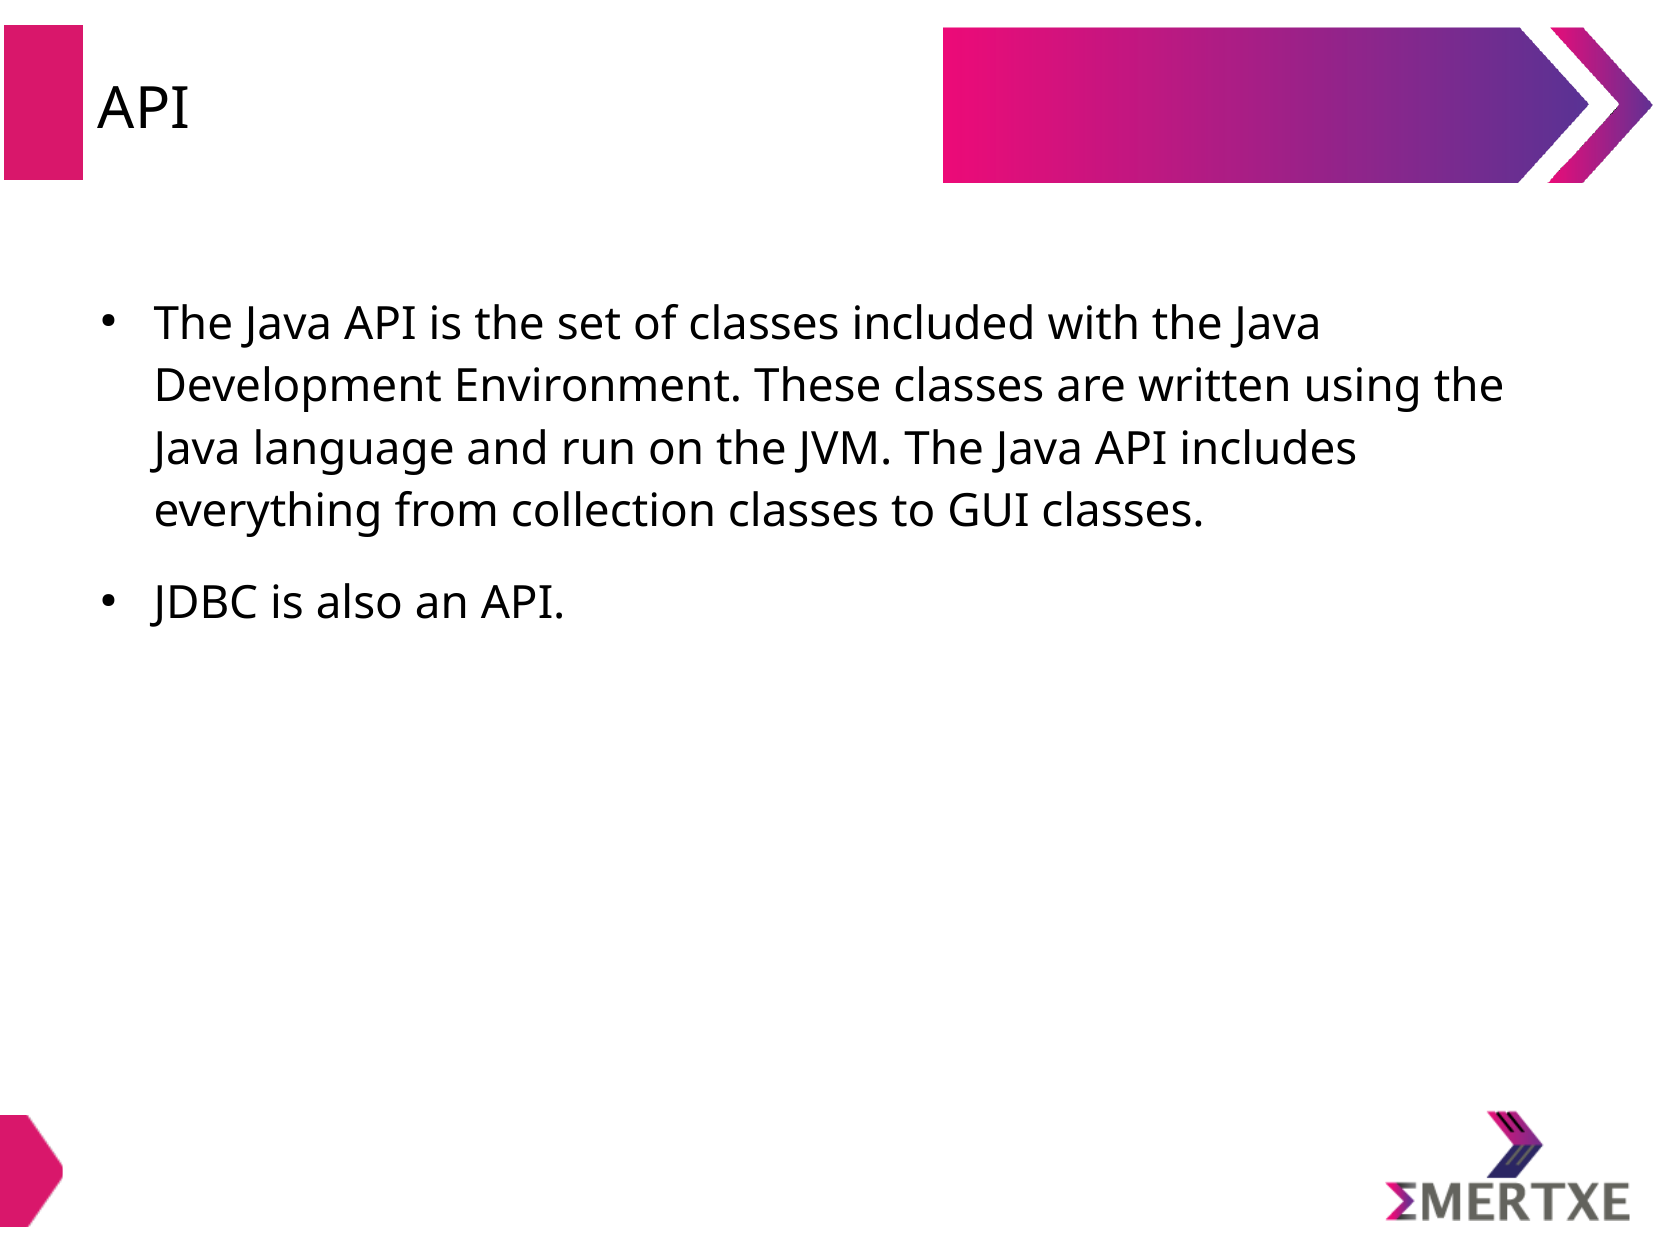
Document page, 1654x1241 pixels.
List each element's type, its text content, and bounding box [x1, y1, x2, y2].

list The Java API is the set of classes included with the Java Development Environment. These classes are written using the Java language and run on the JVM. The Java API includes everything from collection classes to GUI classes. JDBC is also an API. [82, 290, 1571, 1010]
picture [1571, 27, 1653, 183]
picture [1385, 1107, 1631, 1221]
title API [82, 2, 1571, 210]
